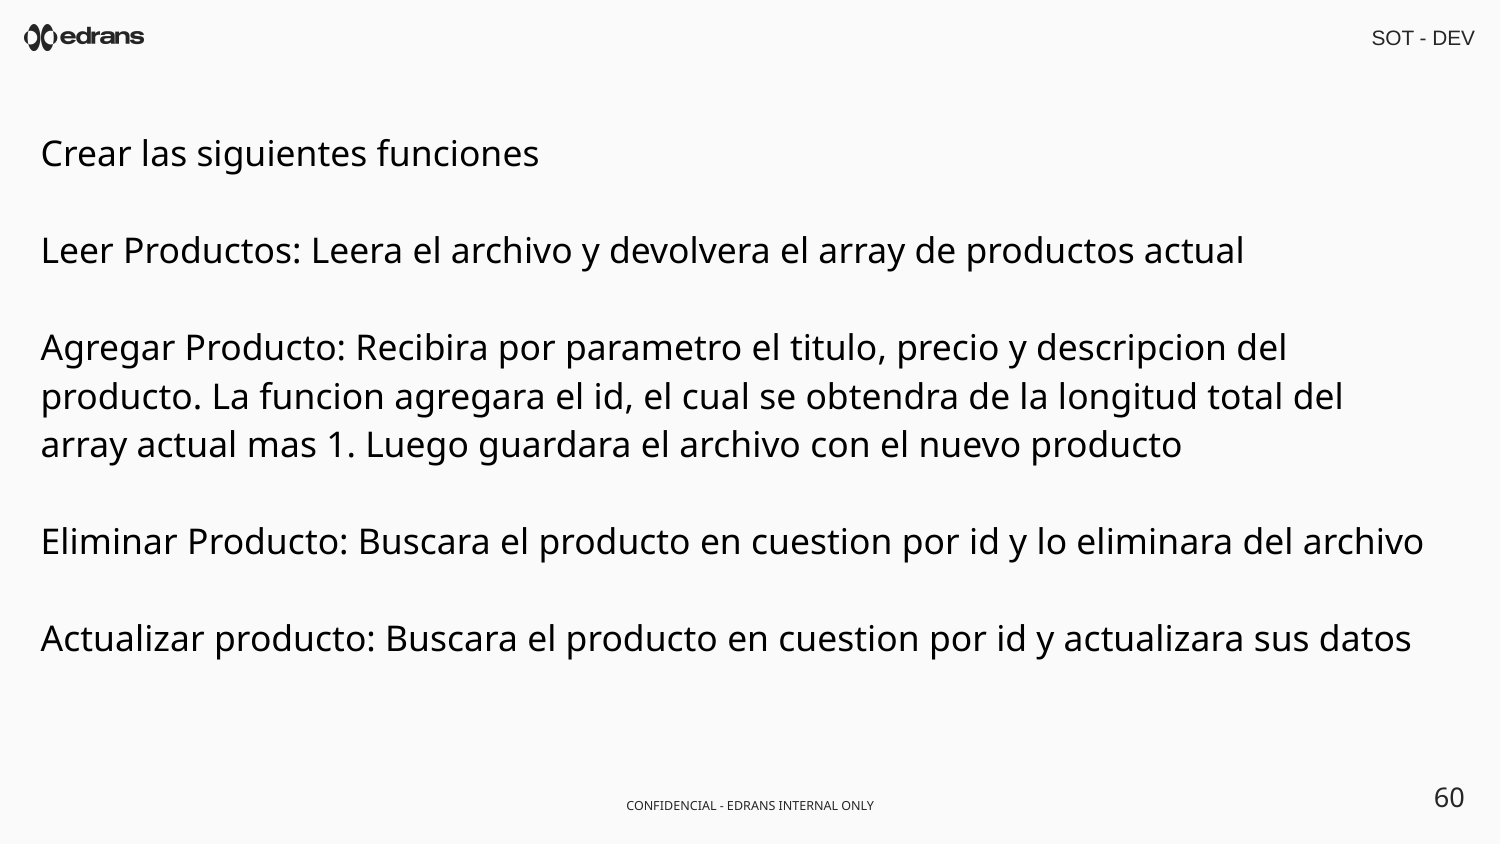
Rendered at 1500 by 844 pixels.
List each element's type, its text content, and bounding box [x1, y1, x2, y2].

text_box SOT - DEV [1266, 24, 1475, 51]
text_box CONFIDENCIAL - EDRANS INTERNAL ONLY [613, 797, 887, 814]
slide_number <número> [1389, 764, 1480, 830]
text_box Crear las siguientes funciones Leer Productos: Leera el archivo y devolvera el array de productos actual Agregar Producto: Recibira por parametro el titulo, precio y descripcion del producto. La funcion agregara el id, el cual se obtendra de la longitud total del array actual mas 1. Luego guardara el archivo con el nuevo producto Eliminar Producto: Buscara el producto en cuestion por id y lo eliminara del archivo Actualizar producto: Buscara el producto en cuestion por id y actualizara sus datos [25, 121, 1441, 715]
picture [24, 24, 144, 51]
